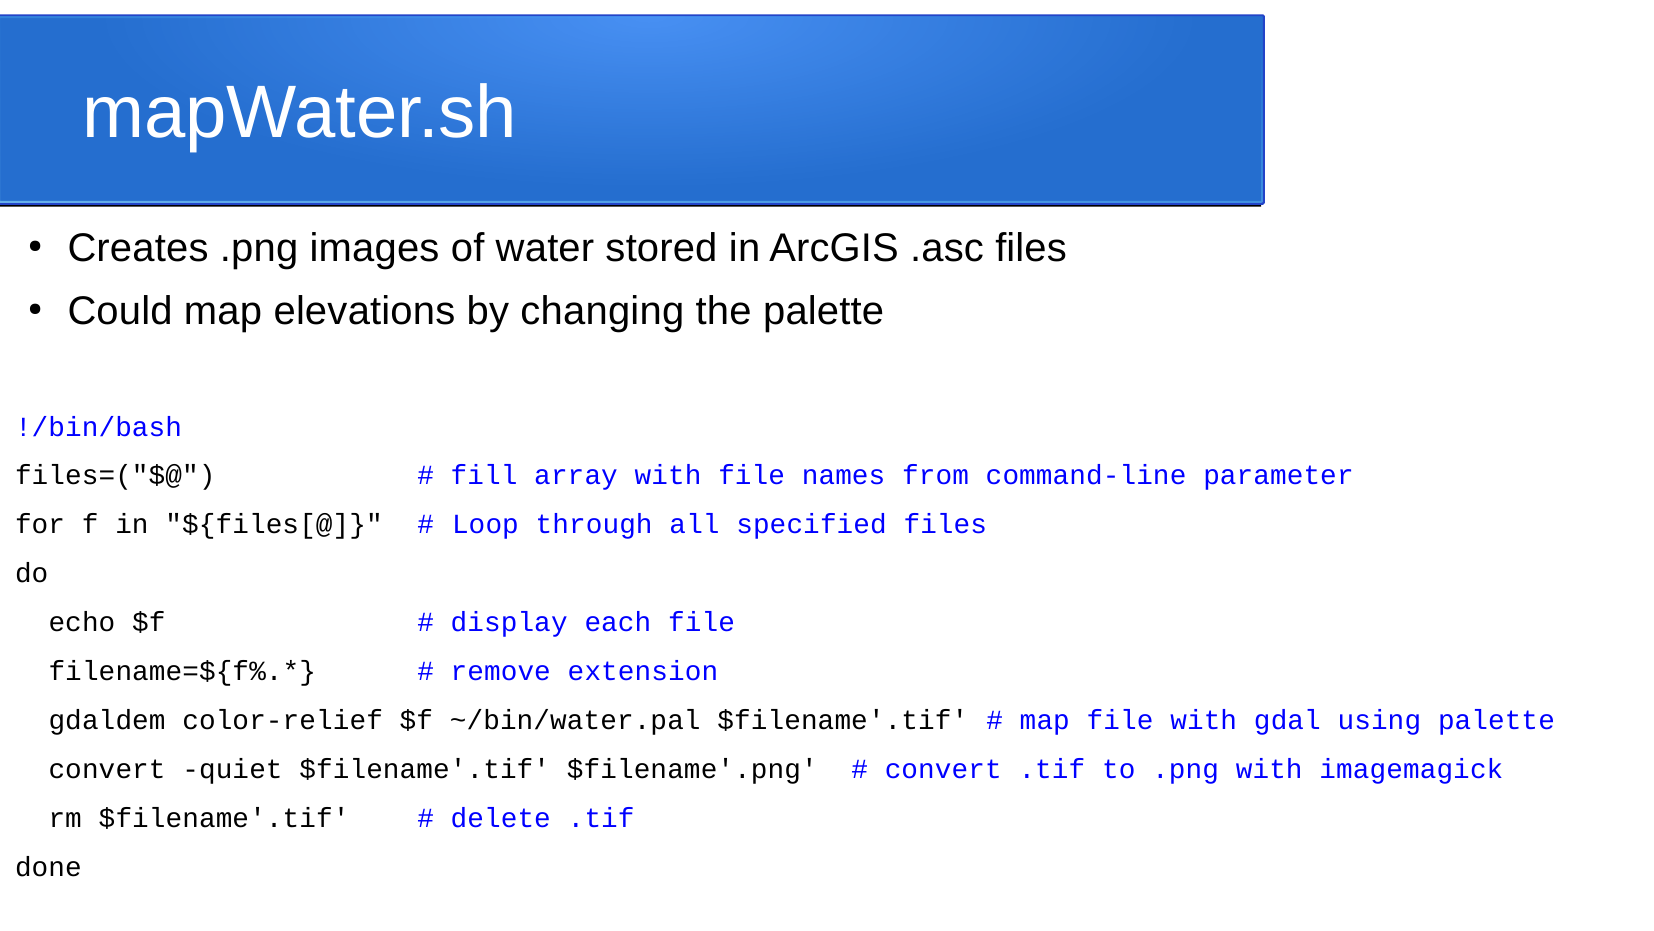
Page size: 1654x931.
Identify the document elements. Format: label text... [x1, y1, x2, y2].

list Creates .png images of water stored in ArcGIS .asc files Could map elevations by changing the palette !/bin/bash files=("$@") # fill array with file names from command-line parameter for f in "${files[@]}" # Loop through all specified files do echo $f # display each file filename=${f%.*} # remove extension gdaldem color-relief $f ~/bin/water.pal $filename'.tif' # map file with gdal using palette convert -quiet $filename'.tif' $filename'.png' # convert .tif to .png with imagemagick rm $filename'.tif' # delete .tif done [15, 225, 1571, 901]
title mapWater.sh [82, 35, 1235, 189]
